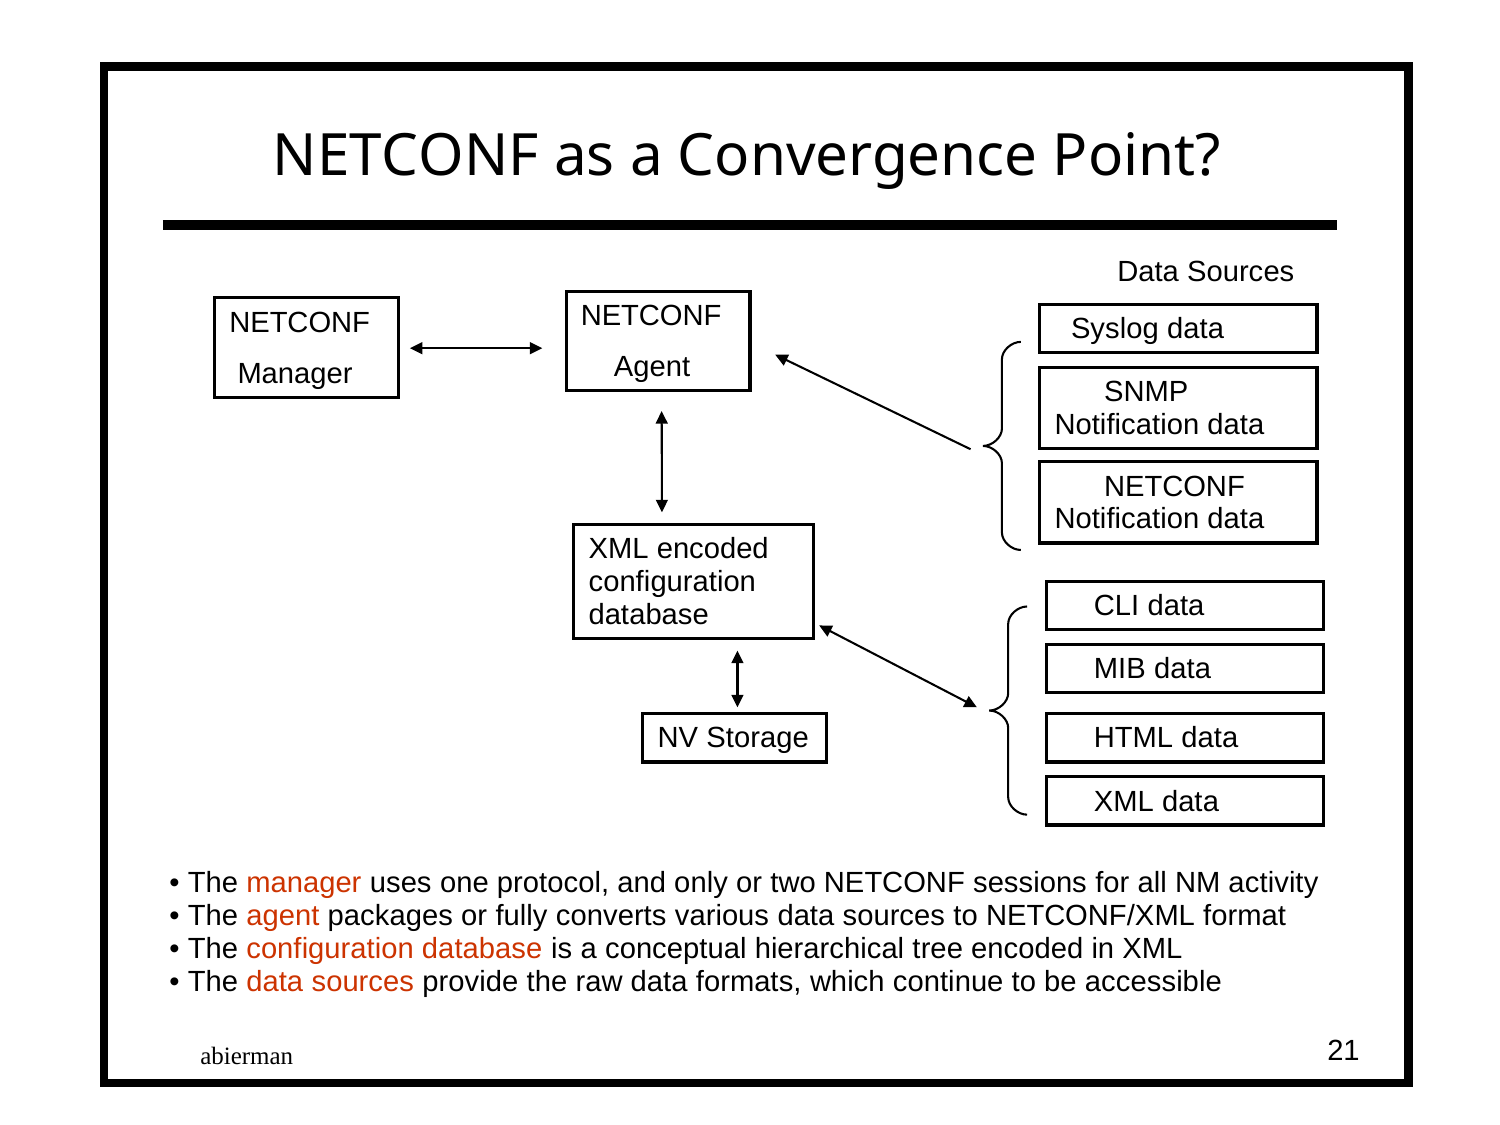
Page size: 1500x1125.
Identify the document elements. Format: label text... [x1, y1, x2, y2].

title NETCONF as a Convergence Point? [162, 87, 1332, 200]
text_box MIB data [1046, 644, 1324, 693]
text_box CLI data [1046, 581, 1324, 630]
text_box NETCONF Manager [214, 297, 399, 398]
text_box NETCONF Agent [566, 291, 751, 391]
text_box XML encoded configuration database [573, 524, 814, 639]
text_box Syslog data [1039, 304, 1317, 353]
text_box SNMP Notification data [1039, 367, 1317, 449]
text_box HTML data [1046, 713, 1324, 763]
text_box Data Sources [1102, 247, 1310, 296]
text_box XML data [1046, 776, 1324, 826]
text_box NETCONF Notification data [1039, 461, 1317, 543]
text_box The manager uses one protocol, and only or two NETCONF sessions for all NM activity The agent packages or fully converts various data sources to NETCONF/XML format The configuration database is a conceptual hierarchical tree encoded in XML The data sources provide the raw data formats, which continue to be accessible [154, 858, 1346, 1006]
text_box NV Storage [642, 713, 827, 763]
